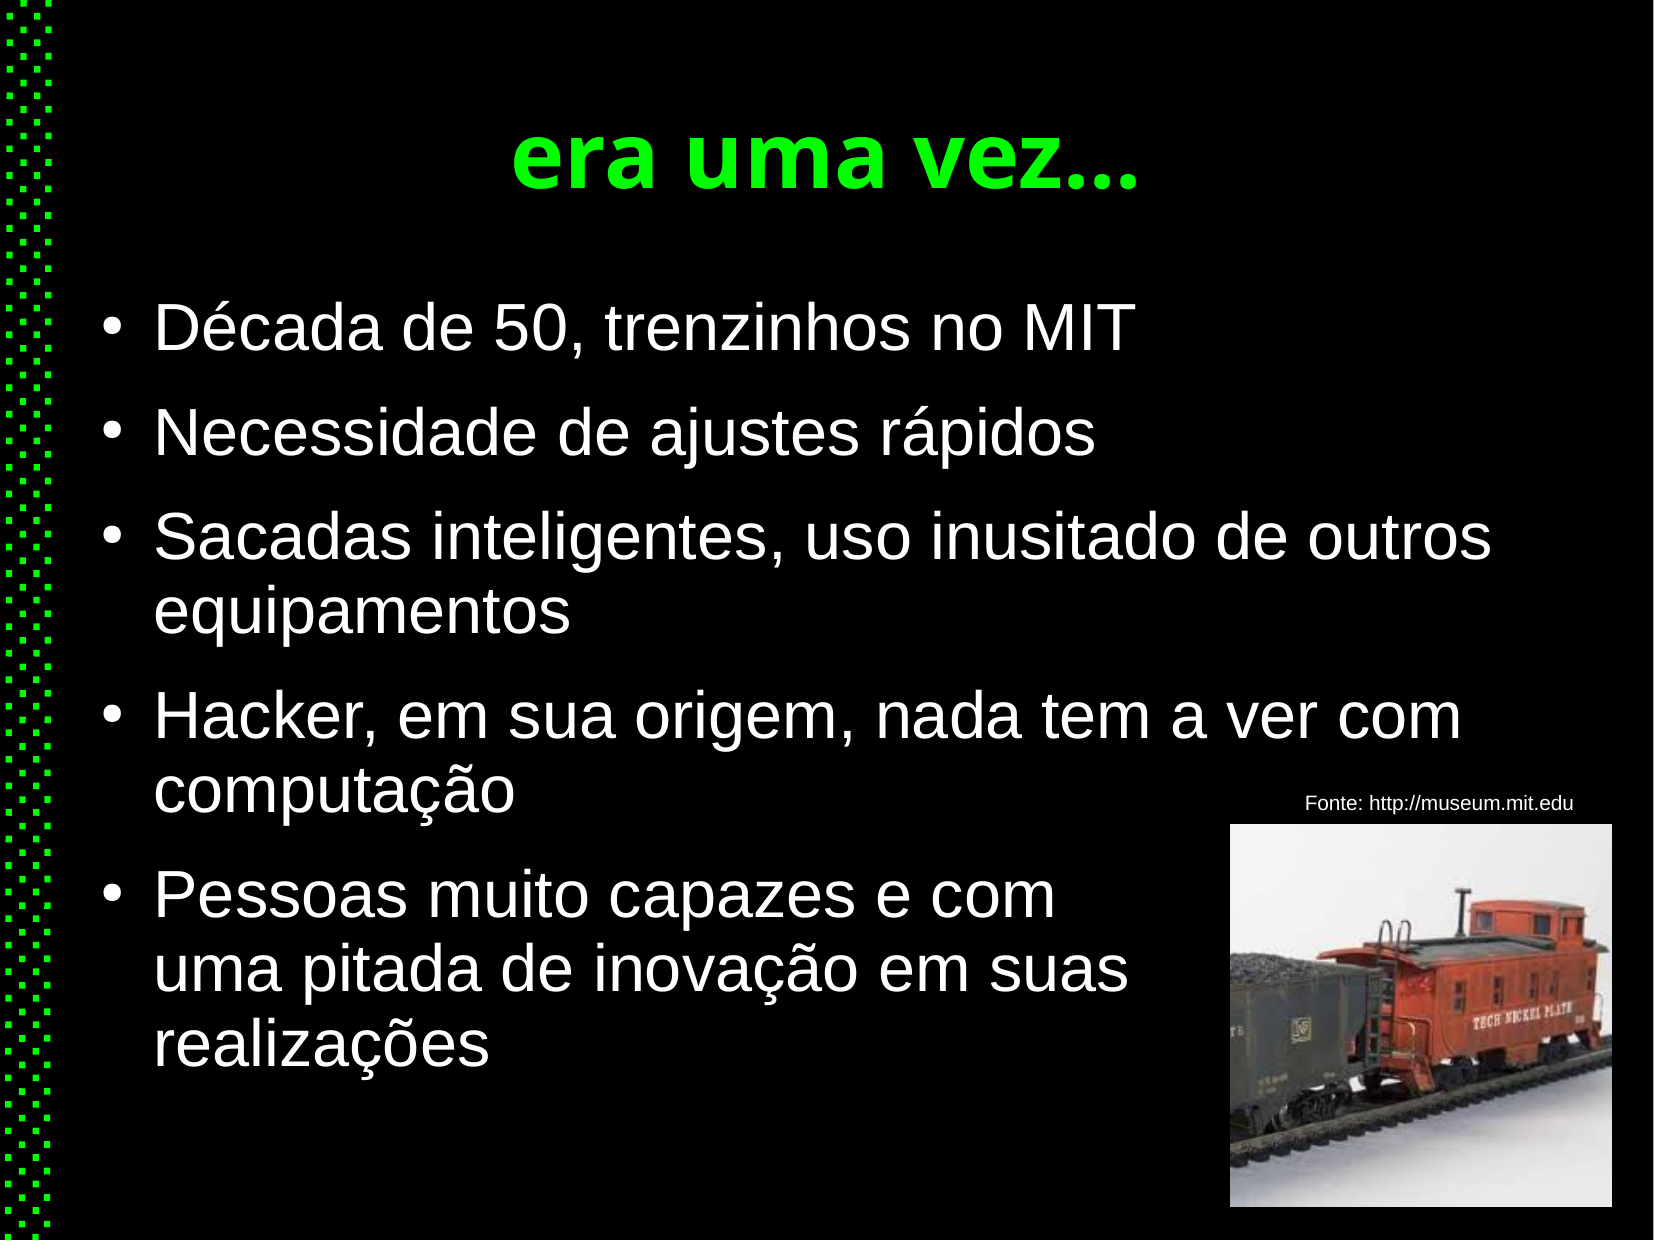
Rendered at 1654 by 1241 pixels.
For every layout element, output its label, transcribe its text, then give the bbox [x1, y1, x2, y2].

text_box Fonte: http://museum.mit.edu [1290, 783, 1649, 871]
picture [1230, 824, 1612, 1207]
title era uma vez... [82, 49, 1571, 257]
list Década de 50, trenzinhos no MIT Necessidade de ajustes rápidos Sacadas inteligentes, uso inusitado de outros equipamentos Hacker, em sua origem, nada tem a ver com computação Pessoas muito capazes e com uma pitada de inovação em suas realizações [82, 290, 1571, 1109]
